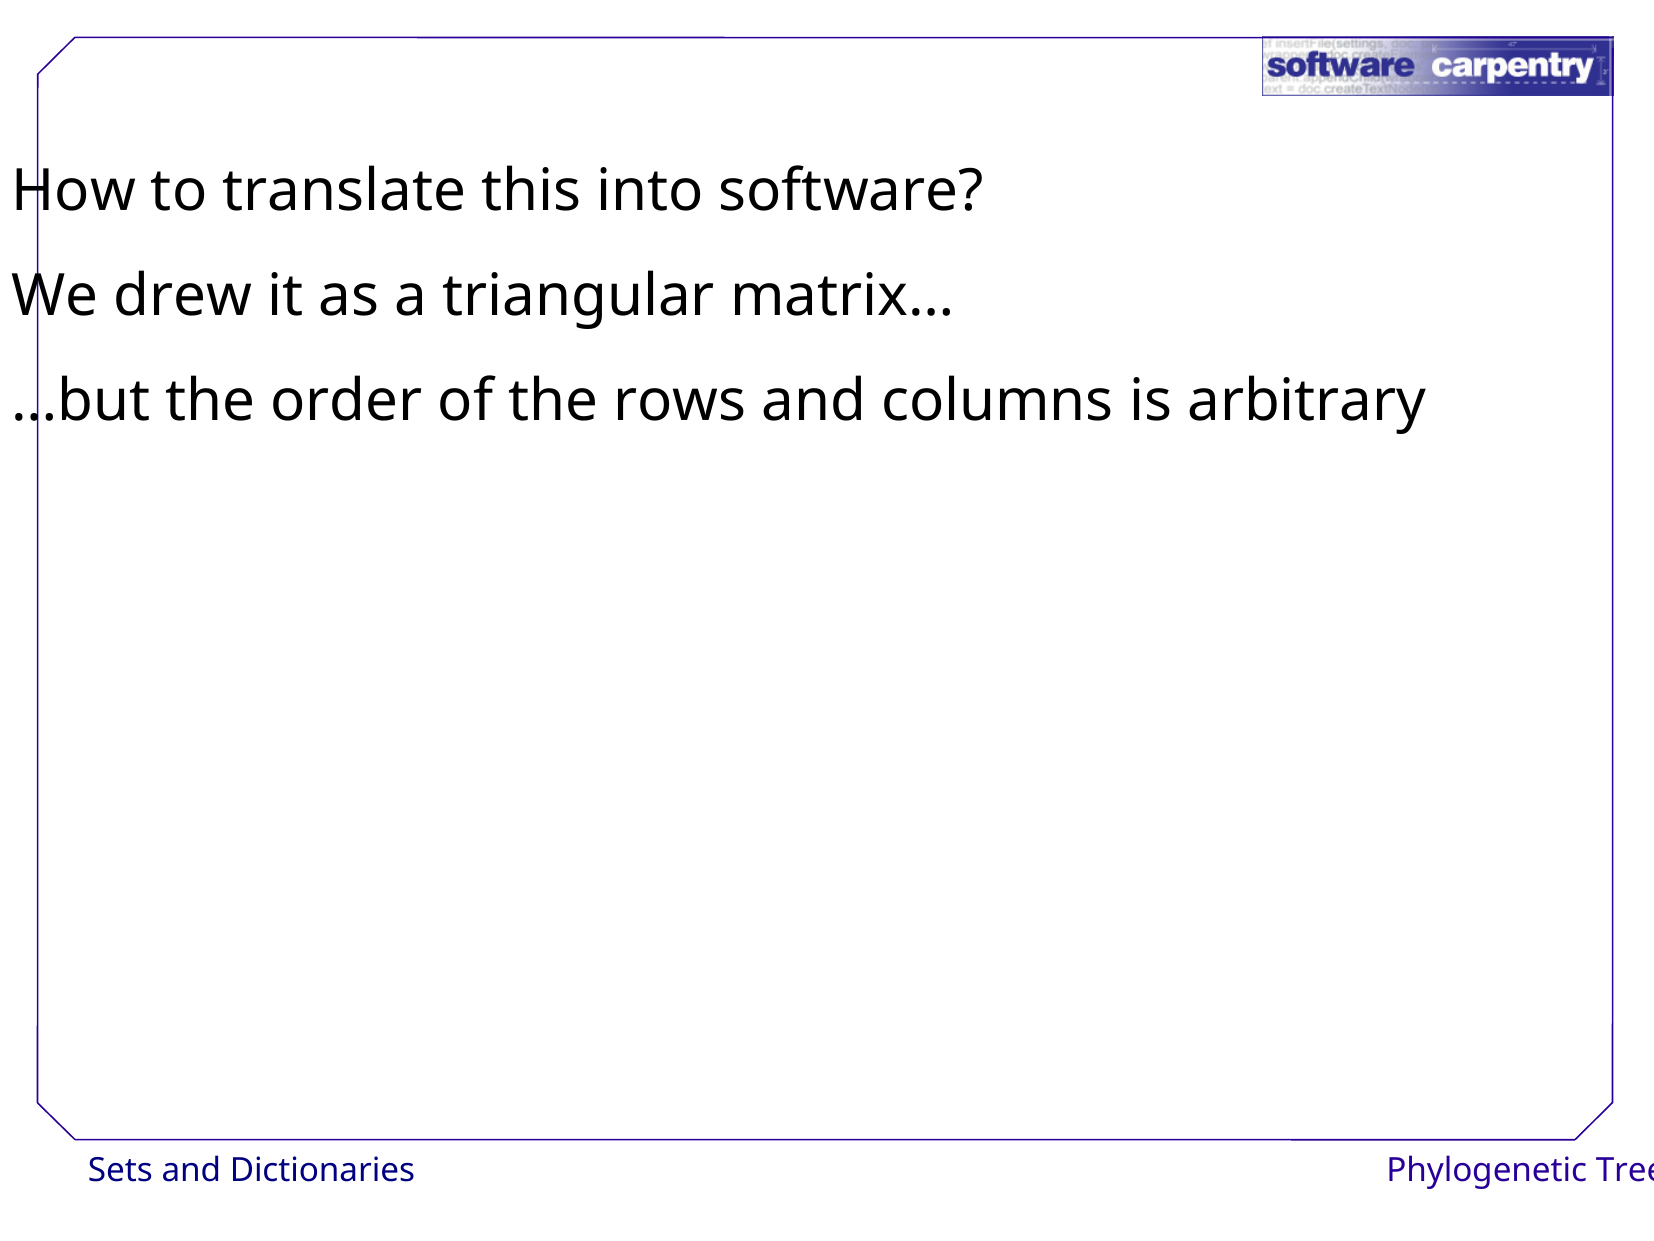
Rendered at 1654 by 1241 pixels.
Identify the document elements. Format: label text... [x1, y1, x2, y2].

picture [1262, 36, 1614, 96]
text_box How to translate this into software? We drew it as a triangular matrix… …but the order of the rows and columns is arbitrary [0, 109, 1592, 440]
